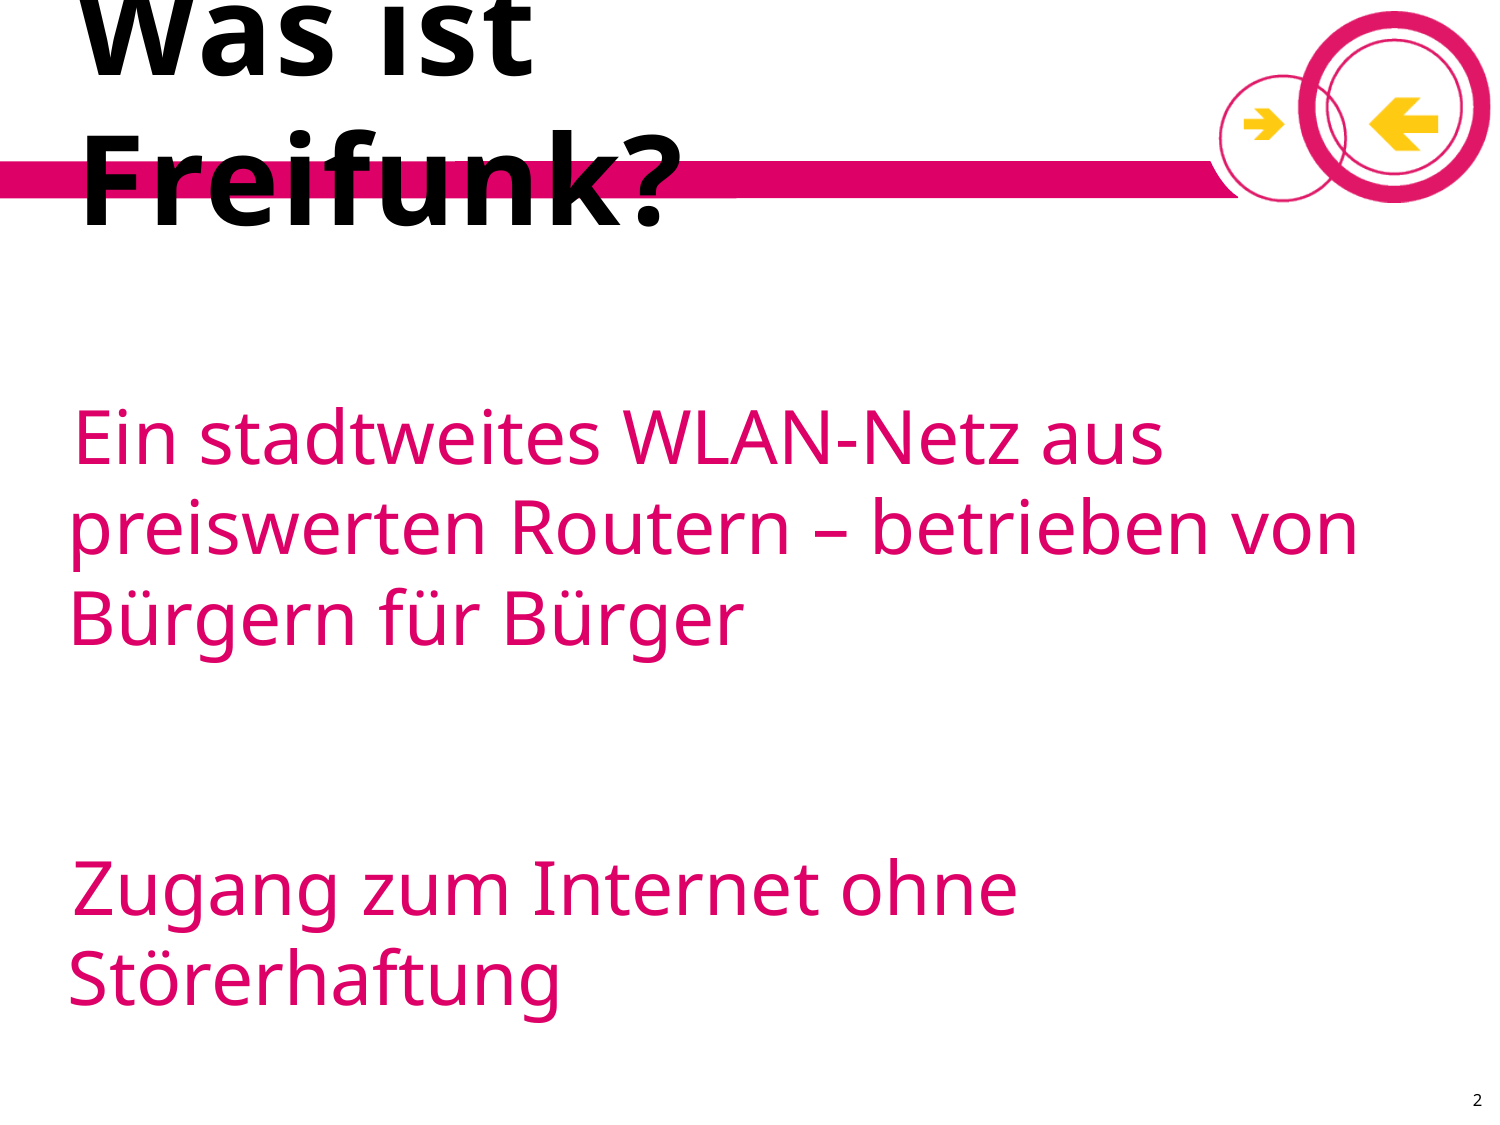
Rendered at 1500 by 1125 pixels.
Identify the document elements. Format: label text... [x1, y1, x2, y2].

list Ein stadtweites WLAN-Netz aus preiswerten Routern – betrieben von Bürgern für Bürger Zugang zum Internet ohne Störerhaftung [53, 302, 1447, 1059]
slide_number <Foliennummer> [1202, 1077, 1483, 1125]
picture [1218, 11, 1491, 203]
title Was ist Freifunk? [76, 40, 1060, 161]
